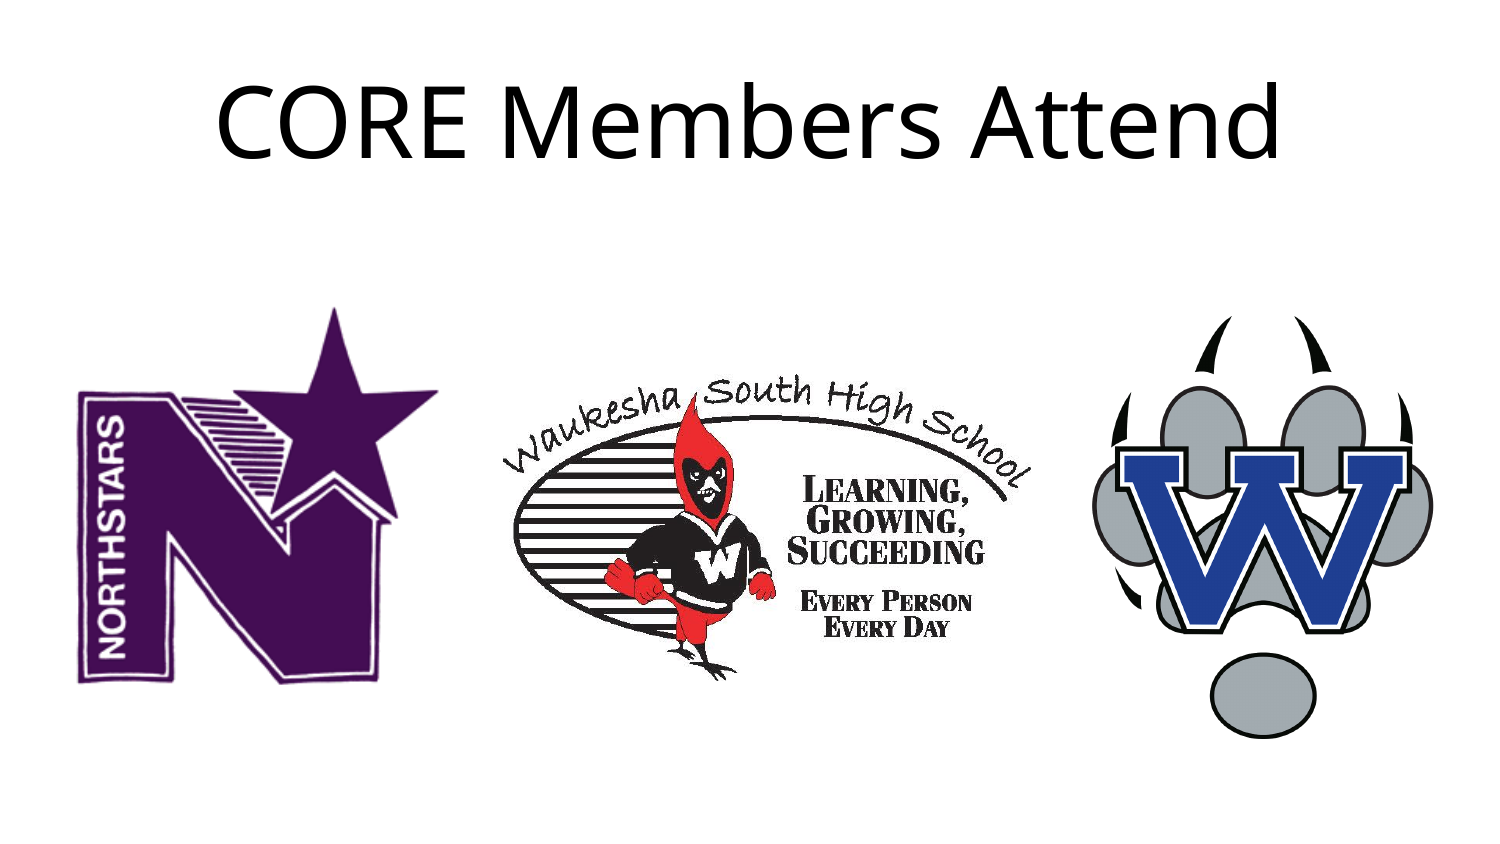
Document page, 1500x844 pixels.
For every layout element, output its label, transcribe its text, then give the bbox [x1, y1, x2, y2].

picture [503, 374, 1031, 681]
picture [1091, 316, 1434, 739]
text_box CORE Members Attend [64, 53, 1436, 184]
picture [66, 287, 442, 710]
